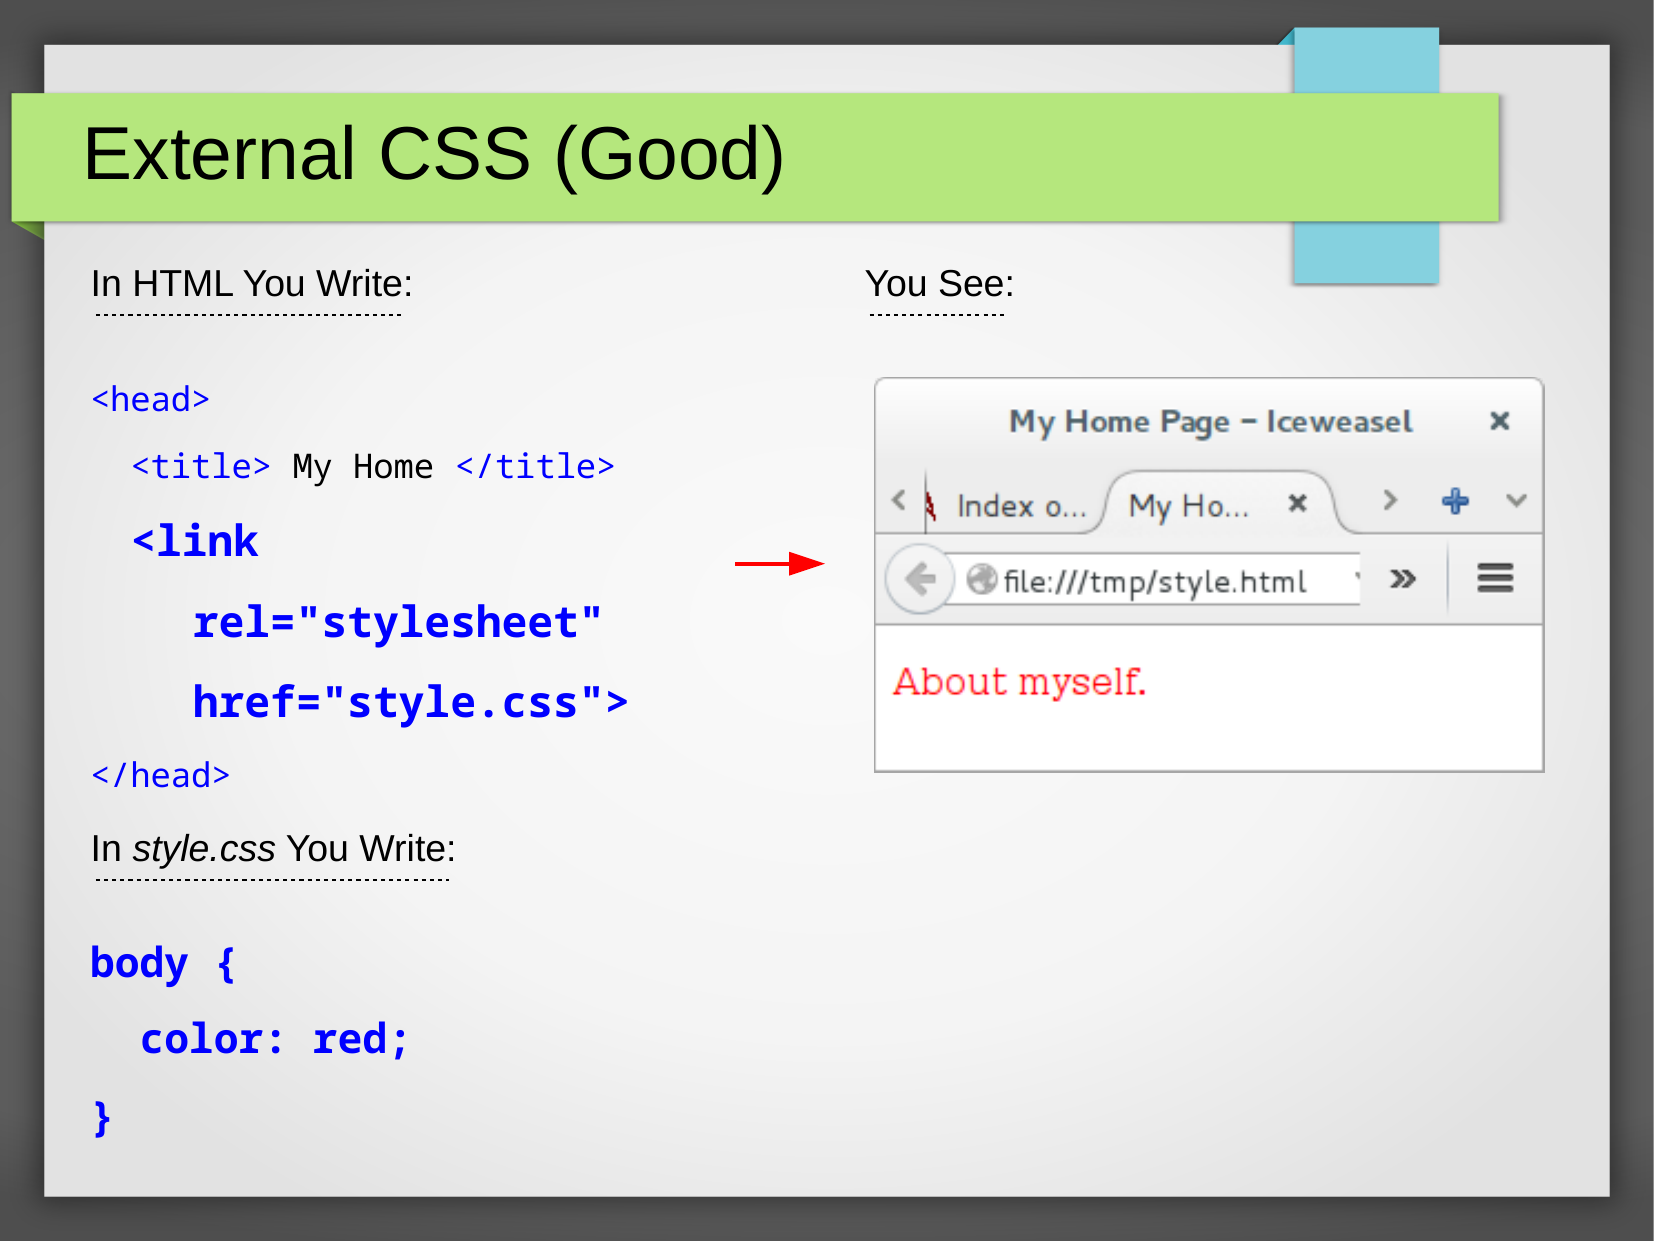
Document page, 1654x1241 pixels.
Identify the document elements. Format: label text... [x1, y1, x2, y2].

text_box In style.css You Write: [75, 820, 485, 920]
list body { color: red; } [90, 933, 946, 1146]
text_box You See: [849, 255, 1030, 313]
picture [0, 0, 1654, 1241]
list <head> <title> My Home </title> <link rel="stylesheet" href="style.css"> </head> [90, 375, 946, 804]
text_box In HTML You Write: [75, 255, 438, 313]
title External CSS (Good) [82, 94, 1264, 213]
